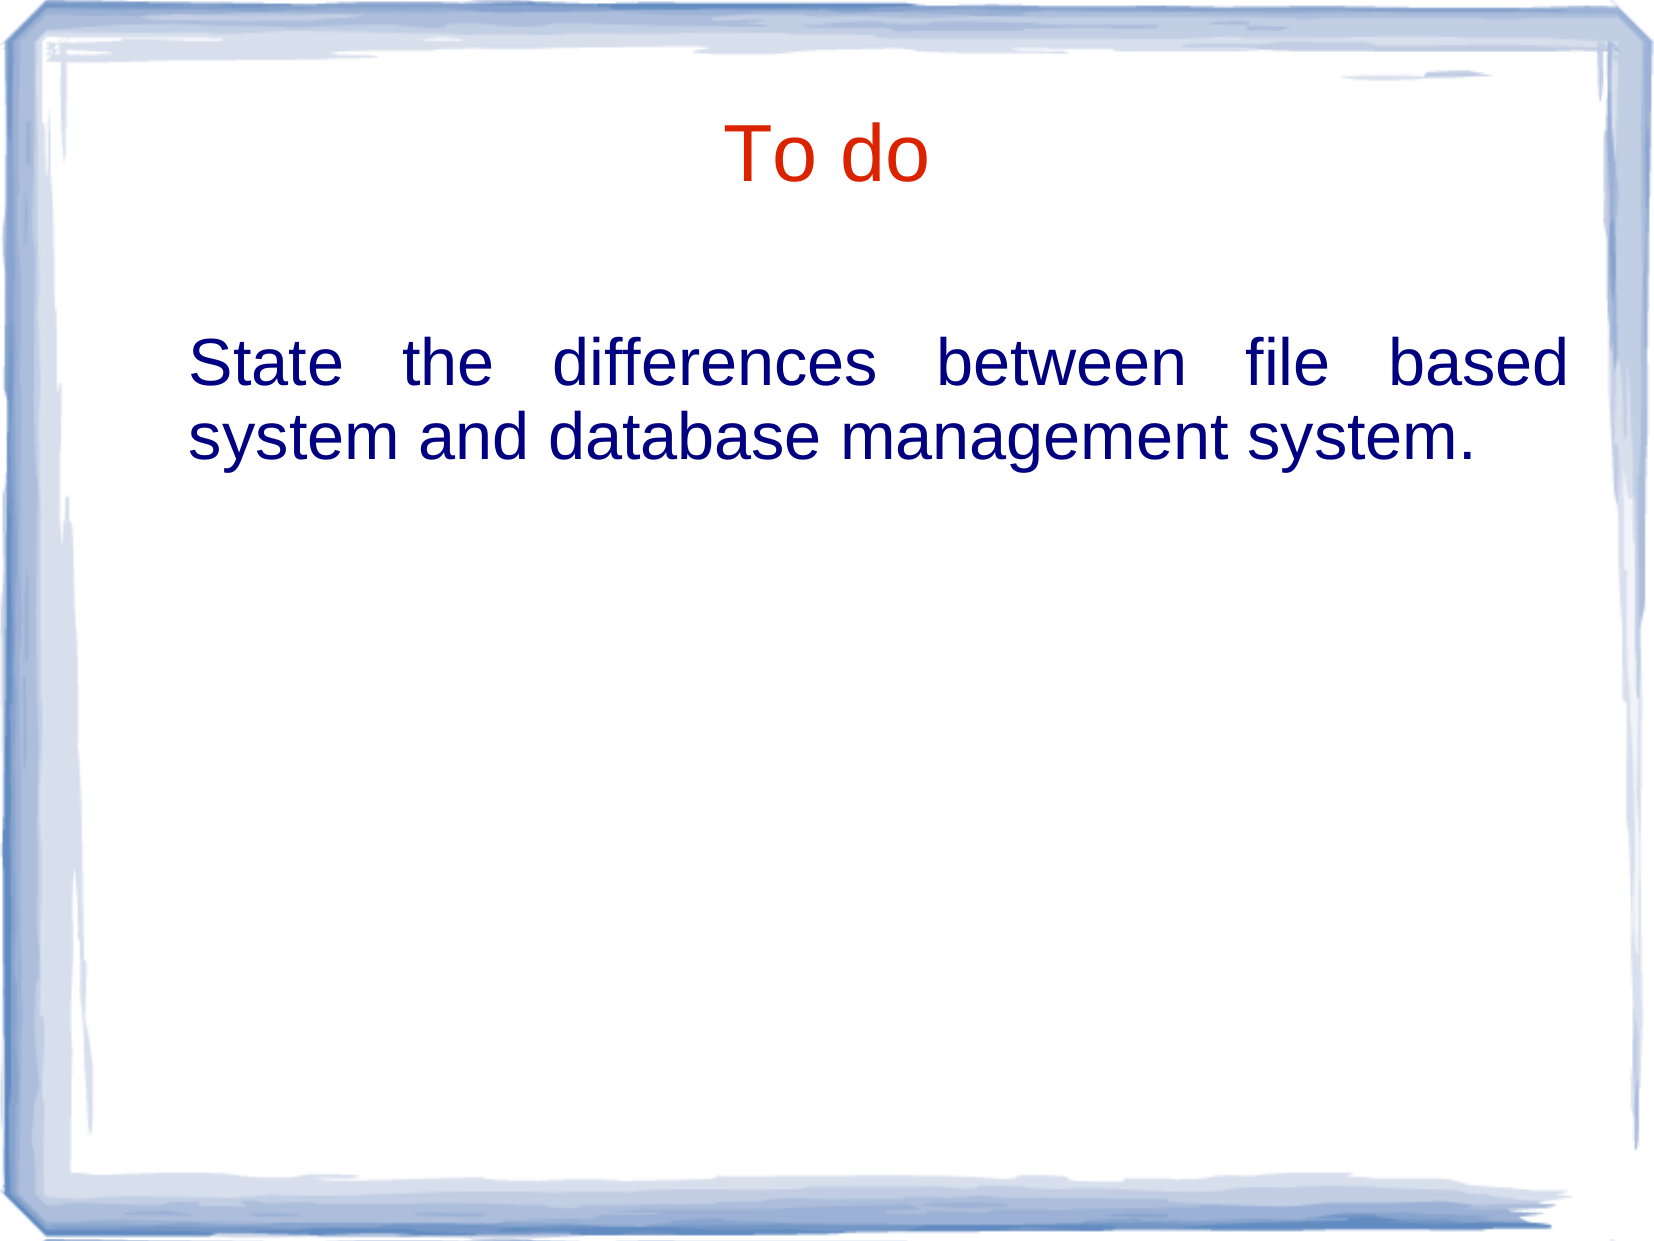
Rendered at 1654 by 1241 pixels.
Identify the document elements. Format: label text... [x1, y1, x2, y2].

picture [0, 0, 1654, 1241]
list State the differences between file based system and database management system. [118, 324, 1571, 990]
title To do [82, 56, 1571, 250]
